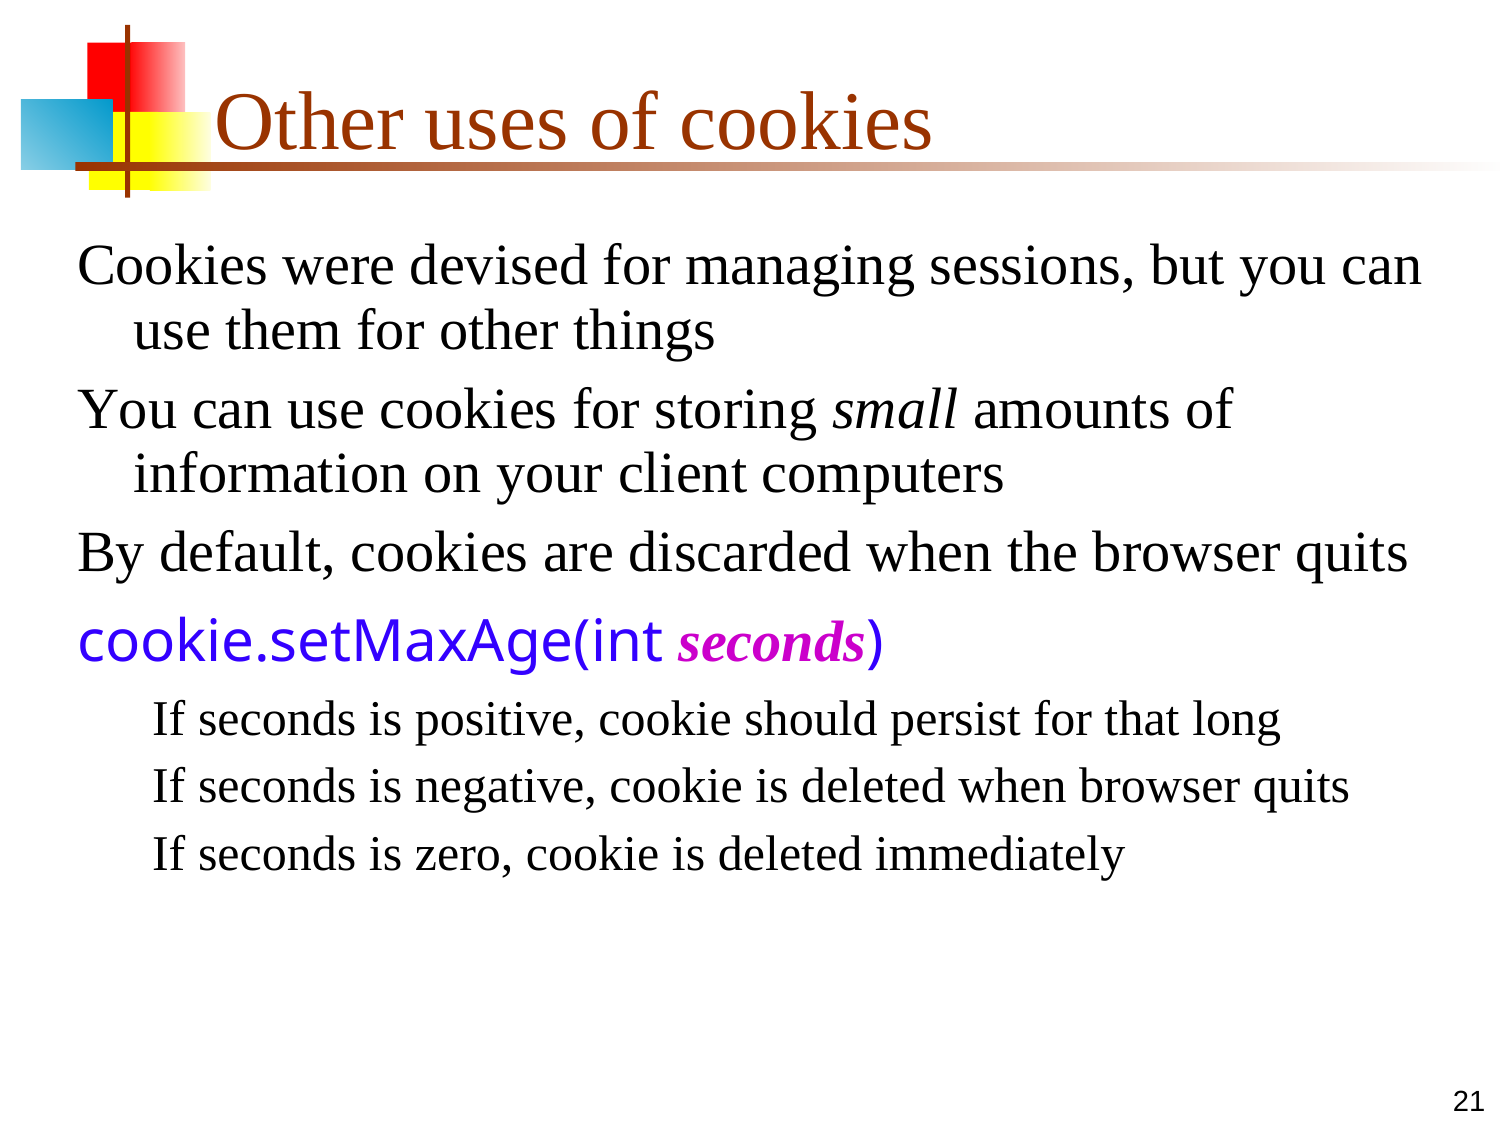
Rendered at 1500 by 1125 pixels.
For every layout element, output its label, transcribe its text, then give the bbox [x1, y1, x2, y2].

list Cookies were devised for managing sessions, but you can use them for other things You can use cookies for storing small amounts of information on your client computers By default, cookies are discarded when the browser quits cookie.setMaxAge(int seconds) If seconds is positive, cookie should persist for that long If seconds is negative, cookie is deleted when browser quits If seconds is zero, cookie is deleted immediately [62, 224, 1469, 1007]
title Other uses of cookies [199, 37, 1479, 175]
